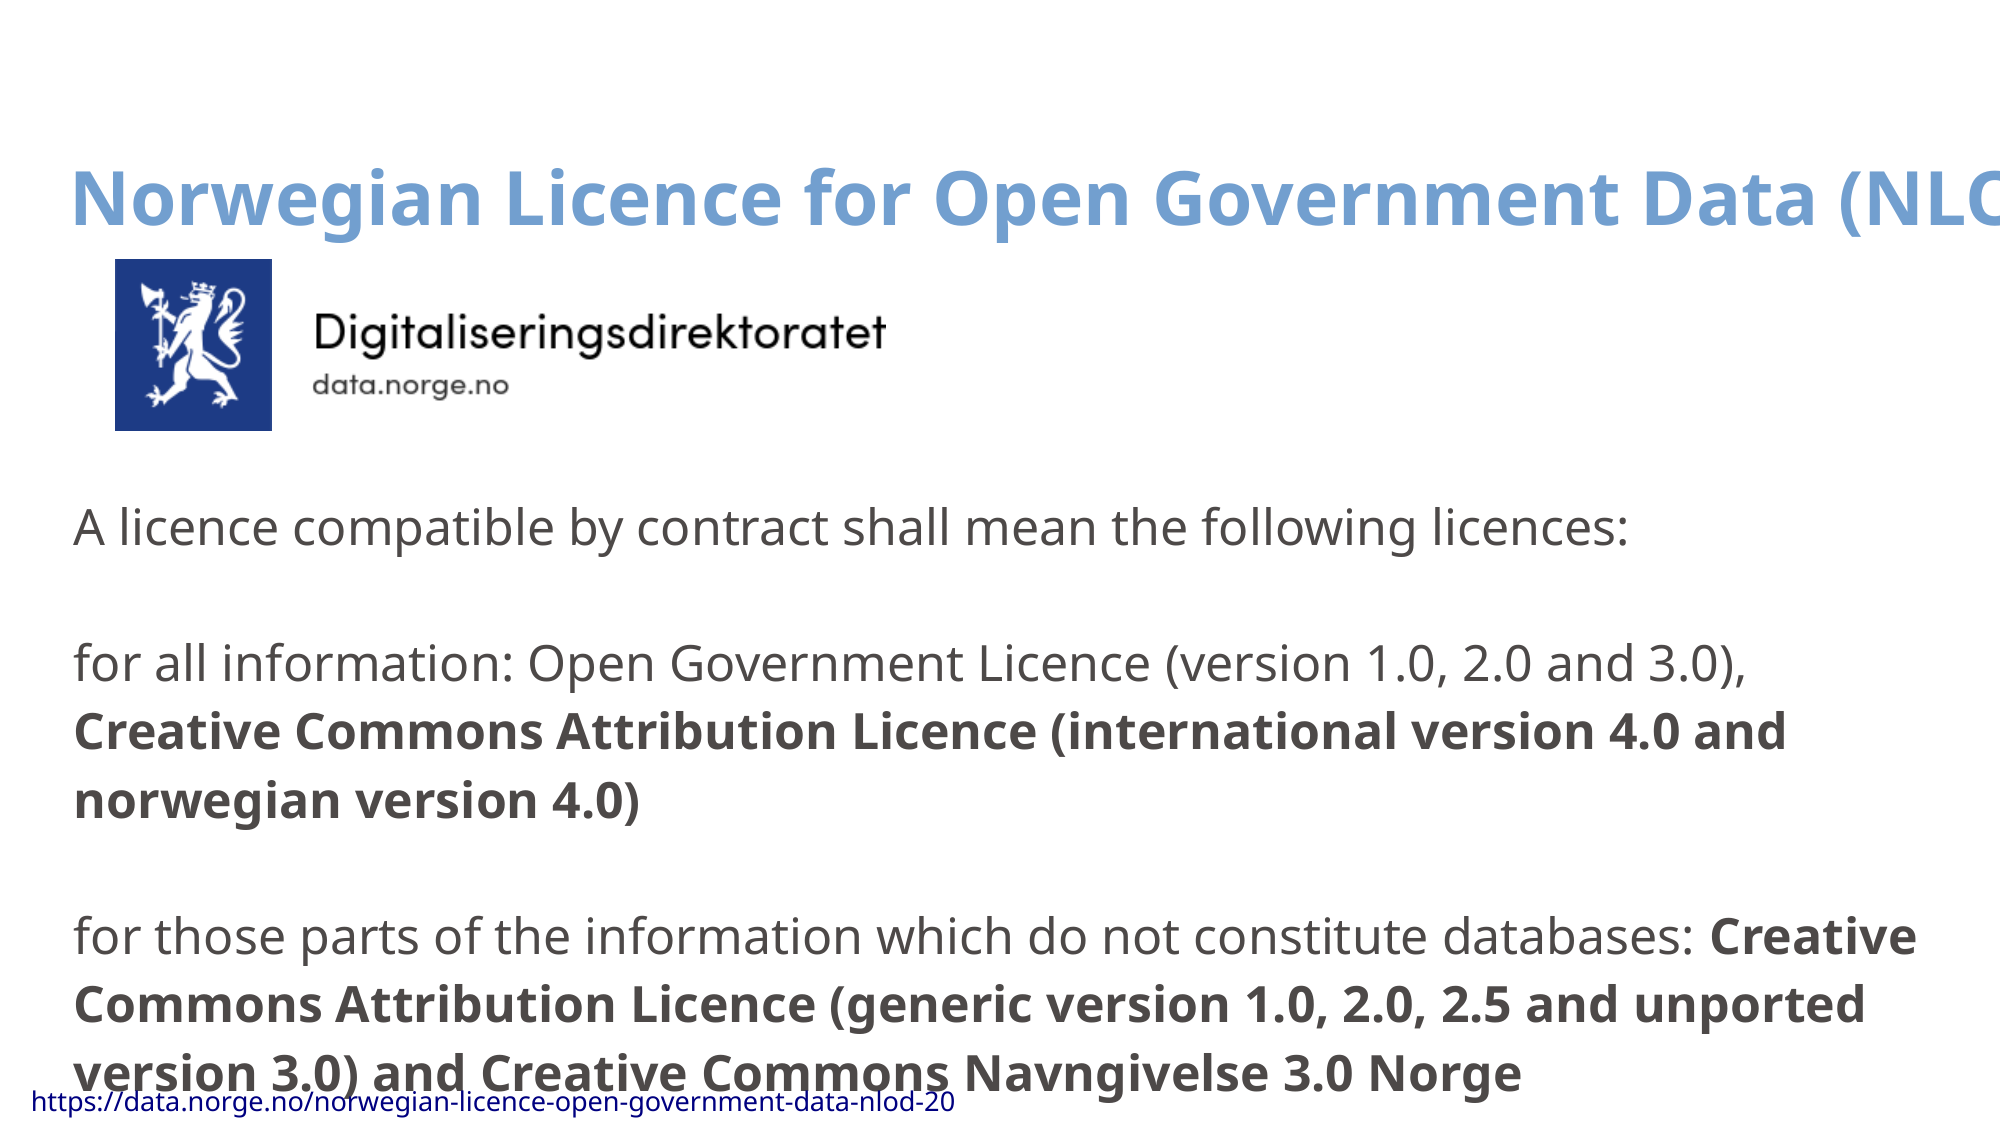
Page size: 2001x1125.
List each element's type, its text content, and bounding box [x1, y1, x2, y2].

text_box Norwegian Licence for Open Government Data (NLOD) 2.0 [54, 35, 1961, 201]
text_box https://data.norge.no/norwegian-licence-open-government-data-nlod-20 [16, 1074, 863, 1117]
text_box A licence compatible by contract shall mean the following licences: for all information: Open Government Licence (version 1.0, 2.0 and 3.0), Creative Commons Attribution Licence (international version 4.0 and norwegian version 4.0) for those parts of the information which do not constitute databases: Creative Commons Attribution Licence (generic version 1.0, 2.0, 2.5 and unported version 3.0) and Creative Commons Navngivelse 3.0 Norge for those parts of the information which constitute databases: Open Data Commons Attribution License (version 1.0). [59, 484, 1961, 1100]
picture [312, 295, 886, 407]
picture [115, 259, 272, 431]
